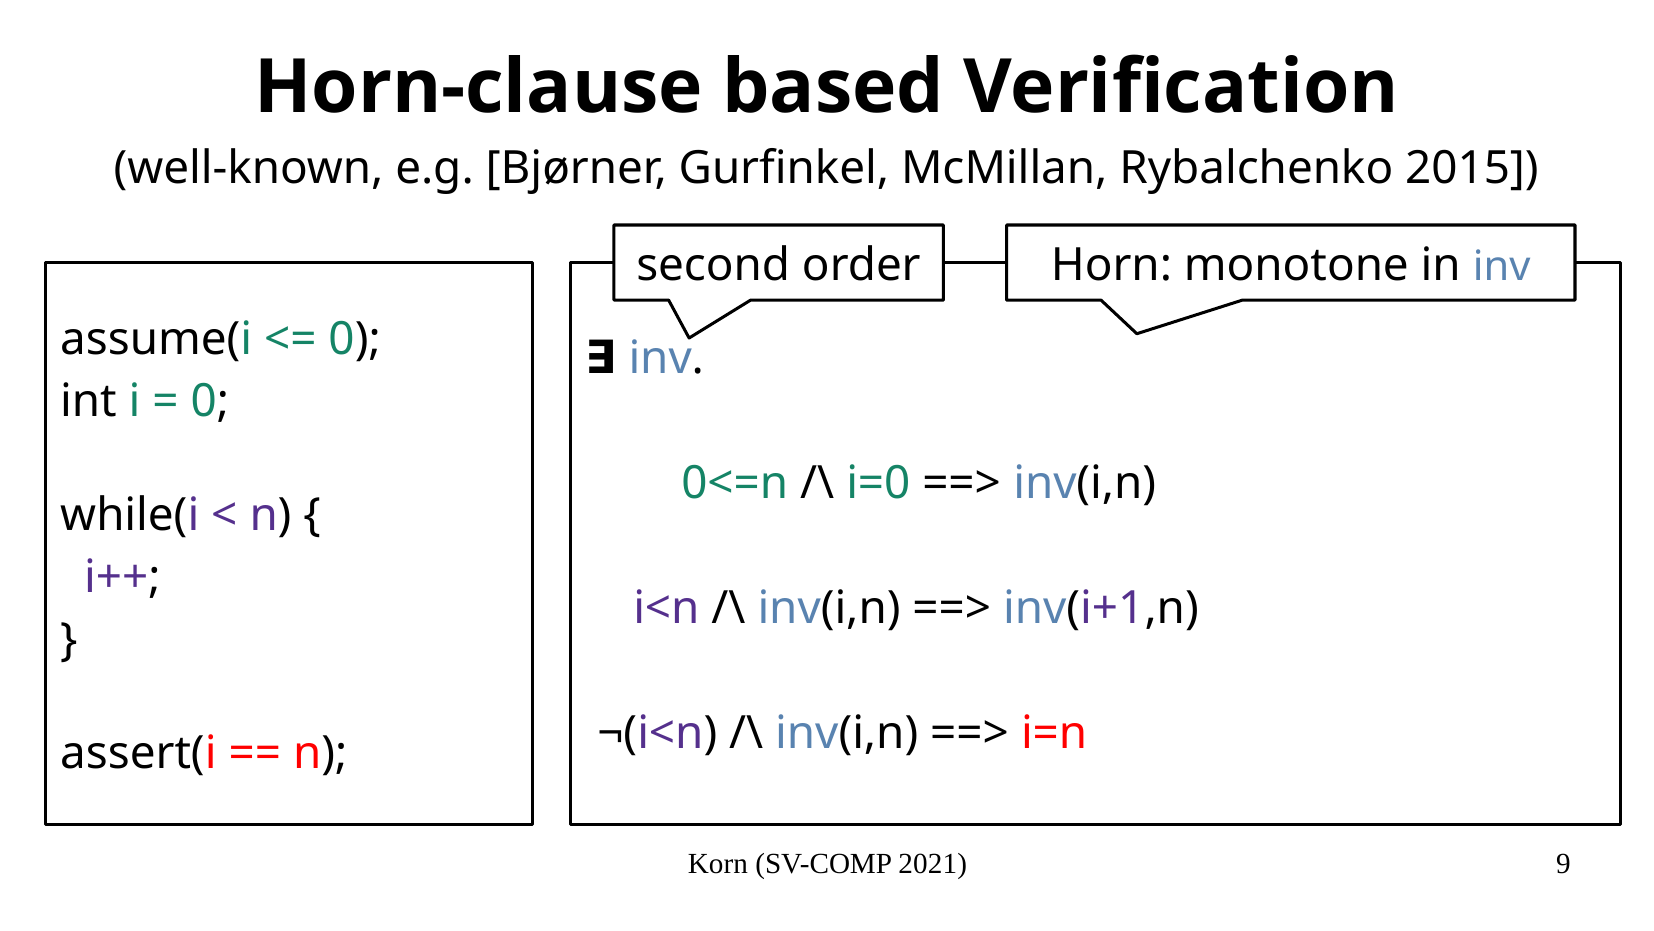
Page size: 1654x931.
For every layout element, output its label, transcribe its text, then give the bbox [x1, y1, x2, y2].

title Horn-clause based Verification (well-known, e.g. [Bjørner, Gurfinkel, McMillan, Rybalchenko 2015]) [82, 36, 1571, 193]
text_box second order [613, 225, 944, 339]
text_box Horn: monotone in inv [1006, 225, 1576, 334]
text_box ∃ inv. 0<=n /\ i=0 ==> inv(i,n) i<n /\ inv(i,n) ==> inv(i+1,n) ¬(i<n) /\ inv(i,n) ==> i=n [570, 262, 1621, 825]
text_box assume(i <= 0); int i = 0; while(i < n) { i++; } assert(i == n); [45, 262, 533, 825]
